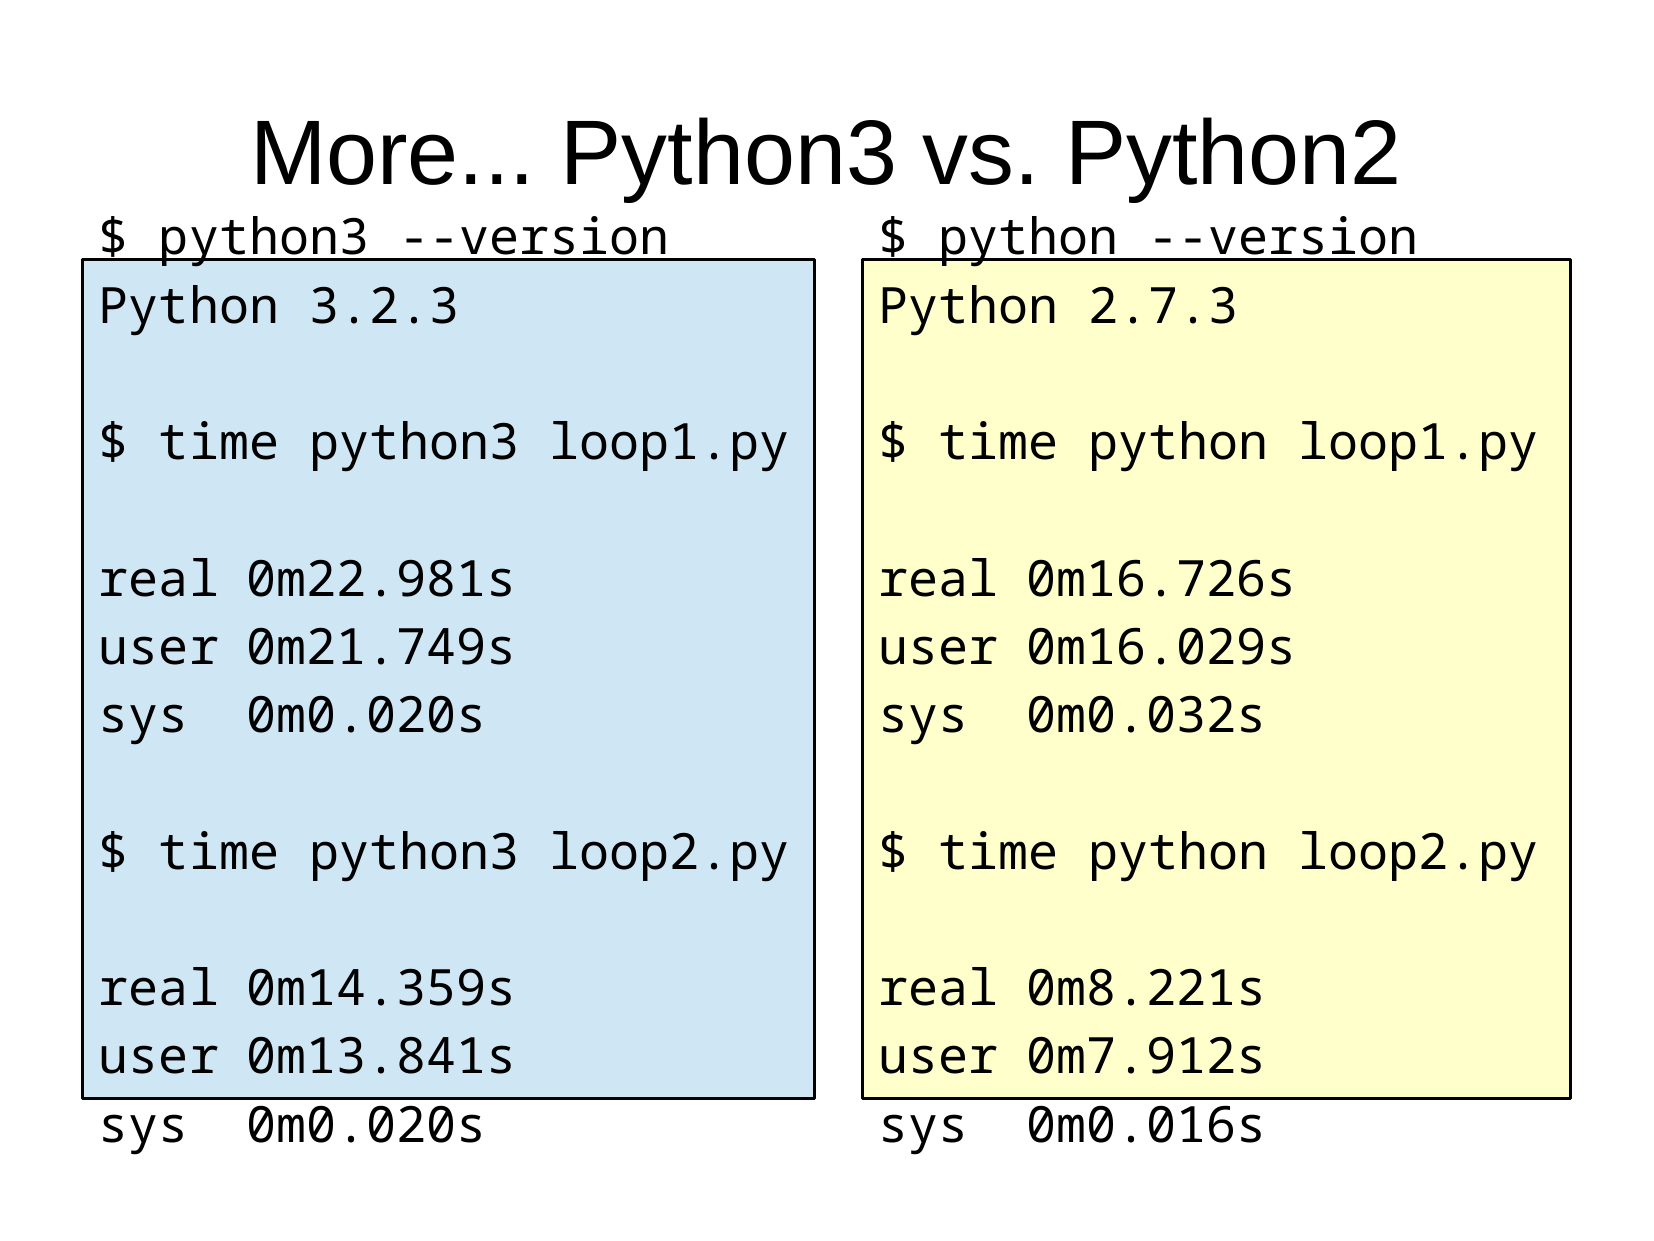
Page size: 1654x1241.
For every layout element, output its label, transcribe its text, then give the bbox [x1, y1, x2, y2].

title More... Python3 vs. Python2 [82, 49, 1571, 257]
text_box $ python --version Python 2.7.3 $ time python loop1.py real 0m16.726s user 0m16.029s sys 0m0.032s $ time python loop2.py real 0m8.221s user 0m7.912s sys 0m0.016s [862, 259, 1571, 1099]
text_box $ python3 --version Python 3.2.3 $ time python3 loop1.py real 0m22.981s user 0m21.749s sys 0m0.020s $ time python3 loop2.py real 0m14.359s user 0m13.841s sys 0m0.020s [82, 259, 815, 1099]
